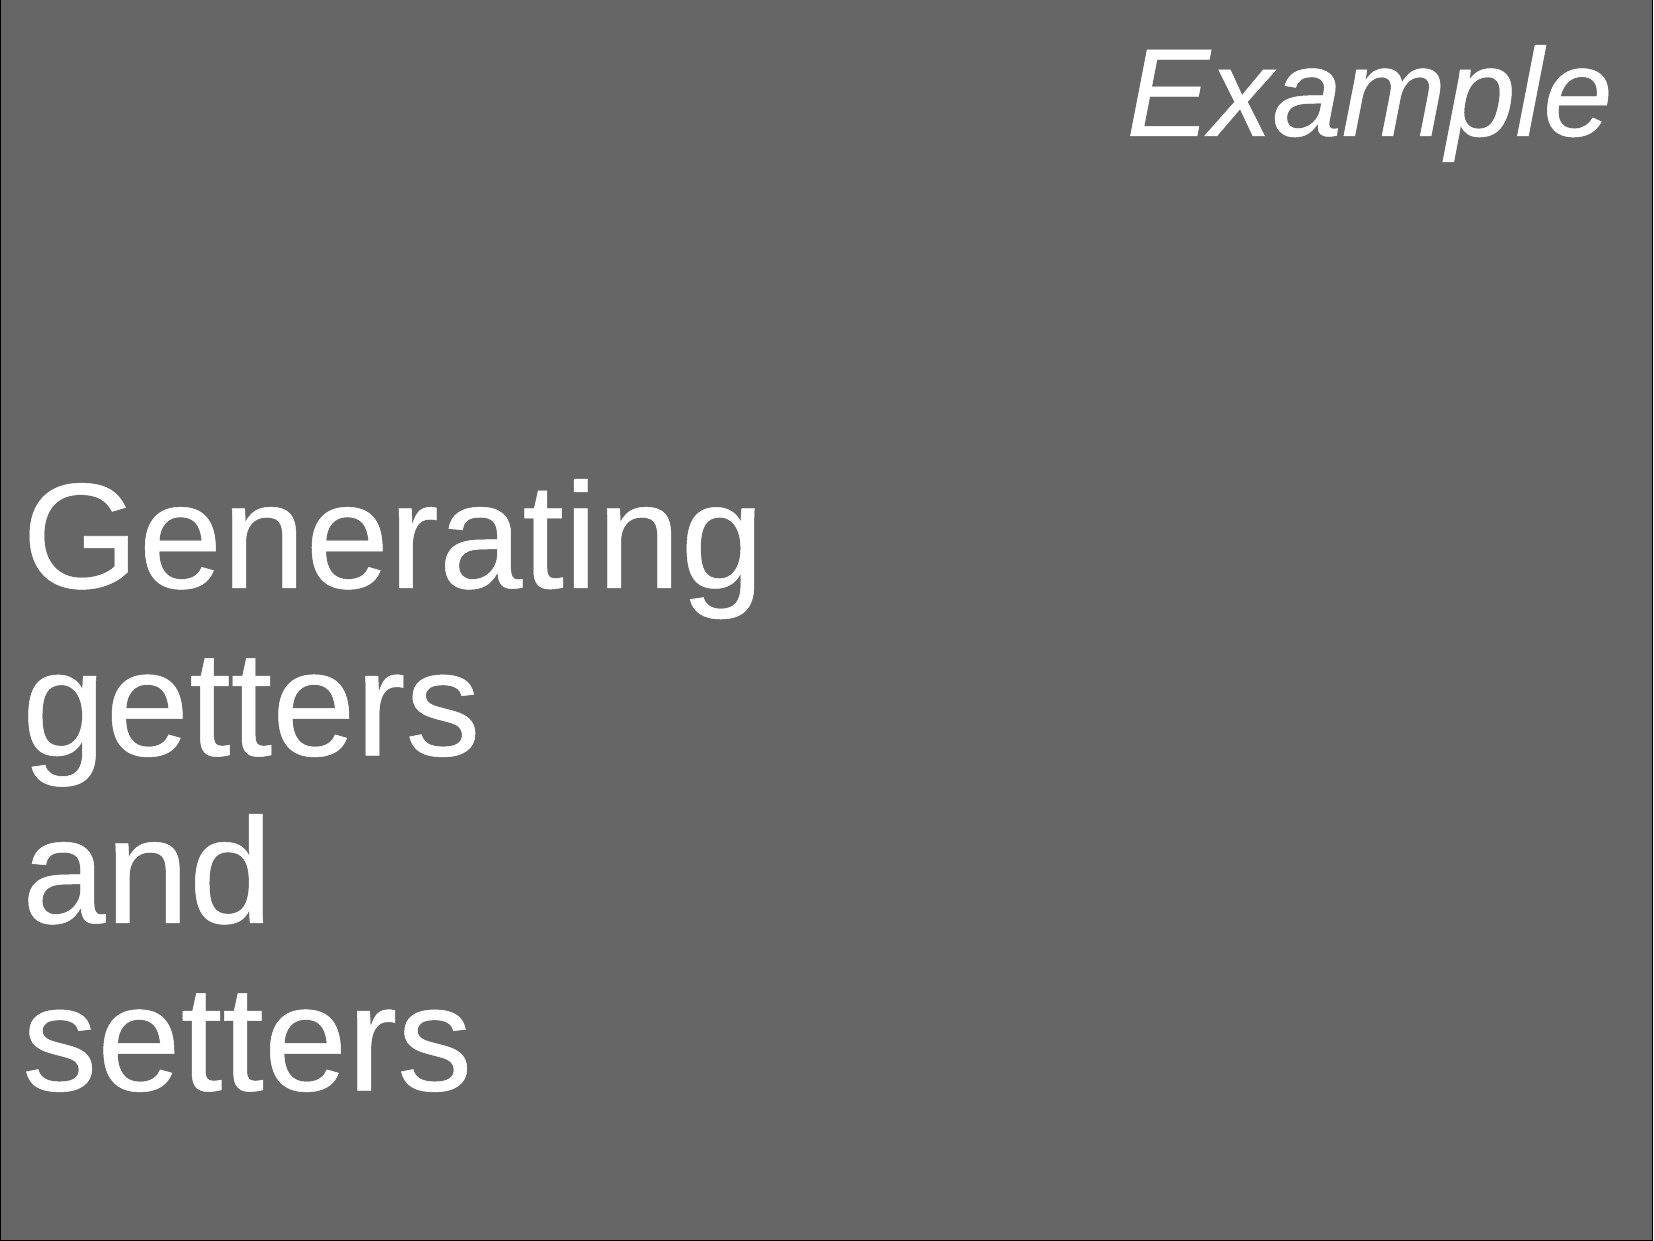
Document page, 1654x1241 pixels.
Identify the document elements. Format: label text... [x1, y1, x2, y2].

text_box Example [1111, 15, 1629, 170]
text_box Generating getters and setters [7, 444, 1332, 1130]
text_box [0, 0, 1653, 1241]
